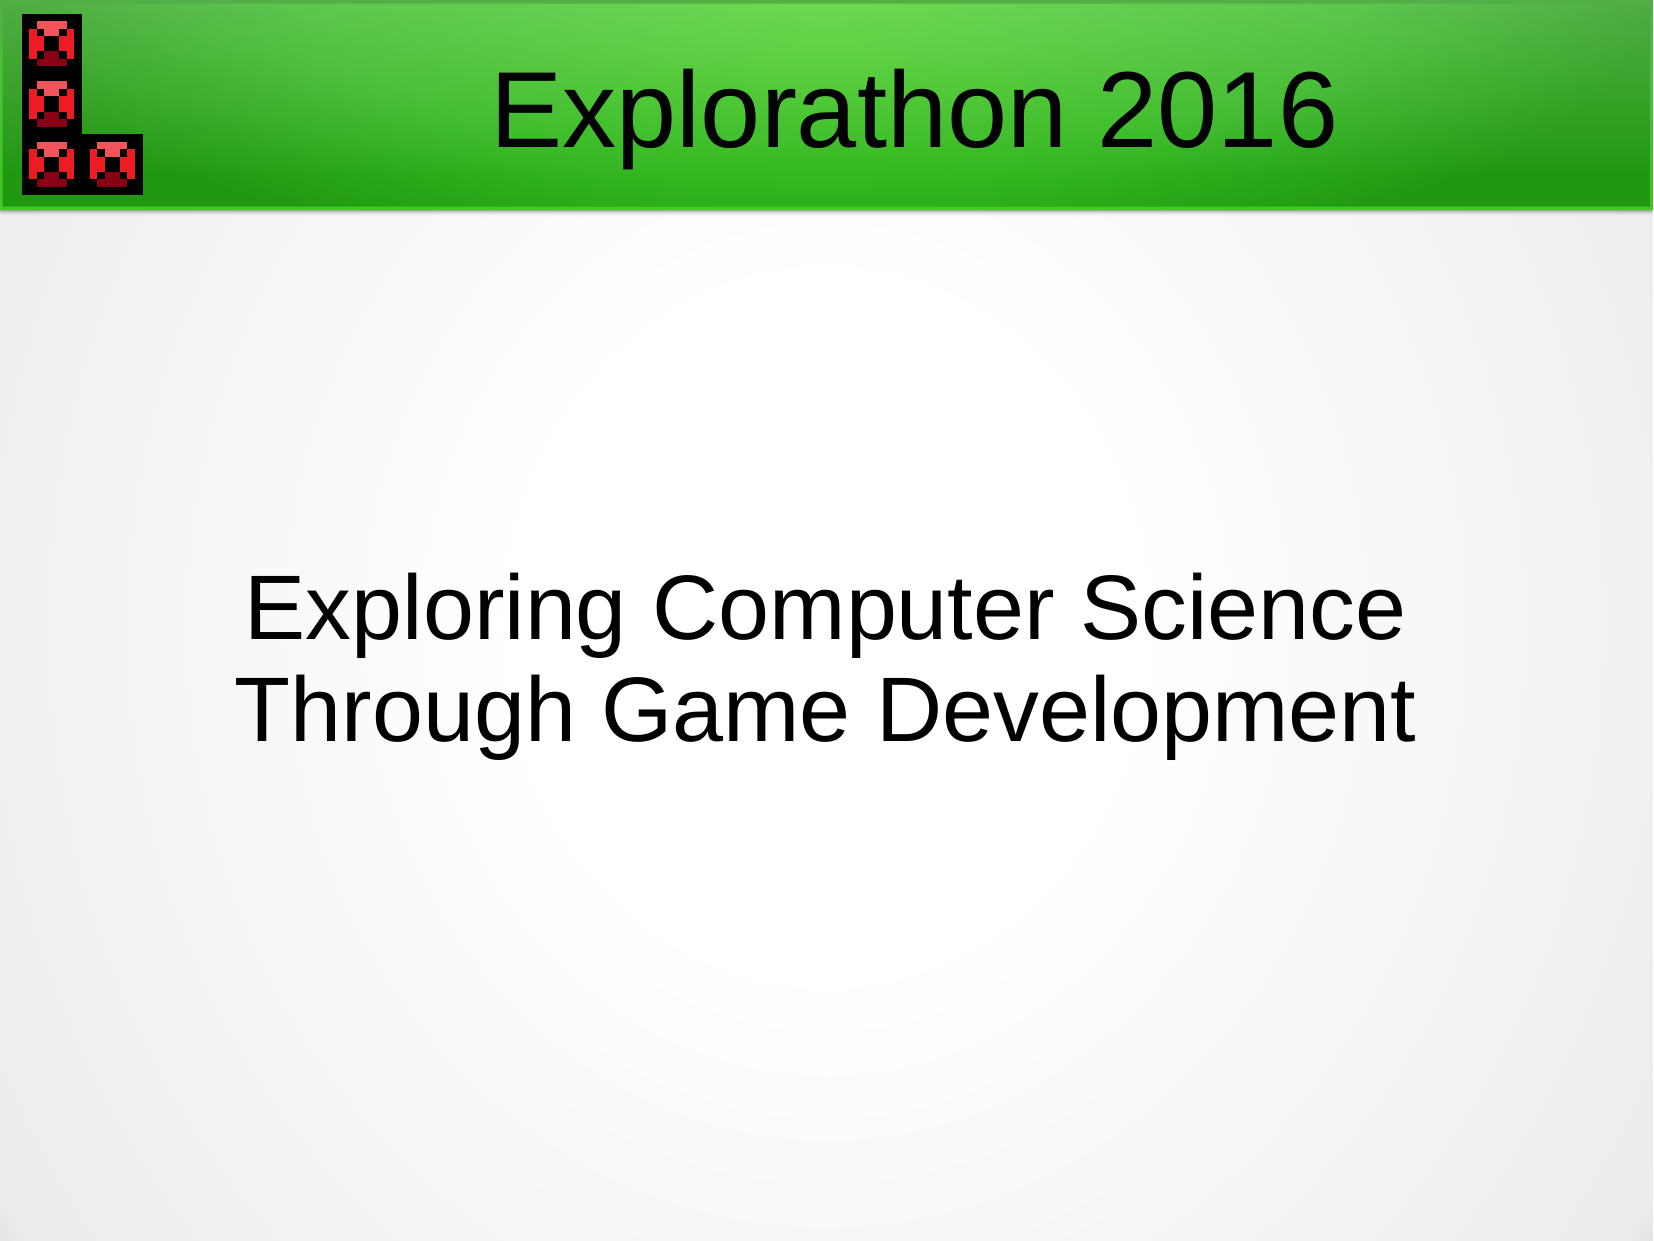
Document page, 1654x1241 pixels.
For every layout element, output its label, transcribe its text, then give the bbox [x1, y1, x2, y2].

picture [22, 14, 143, 195]
title Explorathon 2016 [195, 30, 1636, 190]
subtitle Exploring Computer Science Through Game Development [82, 299, 1571, 1019]
